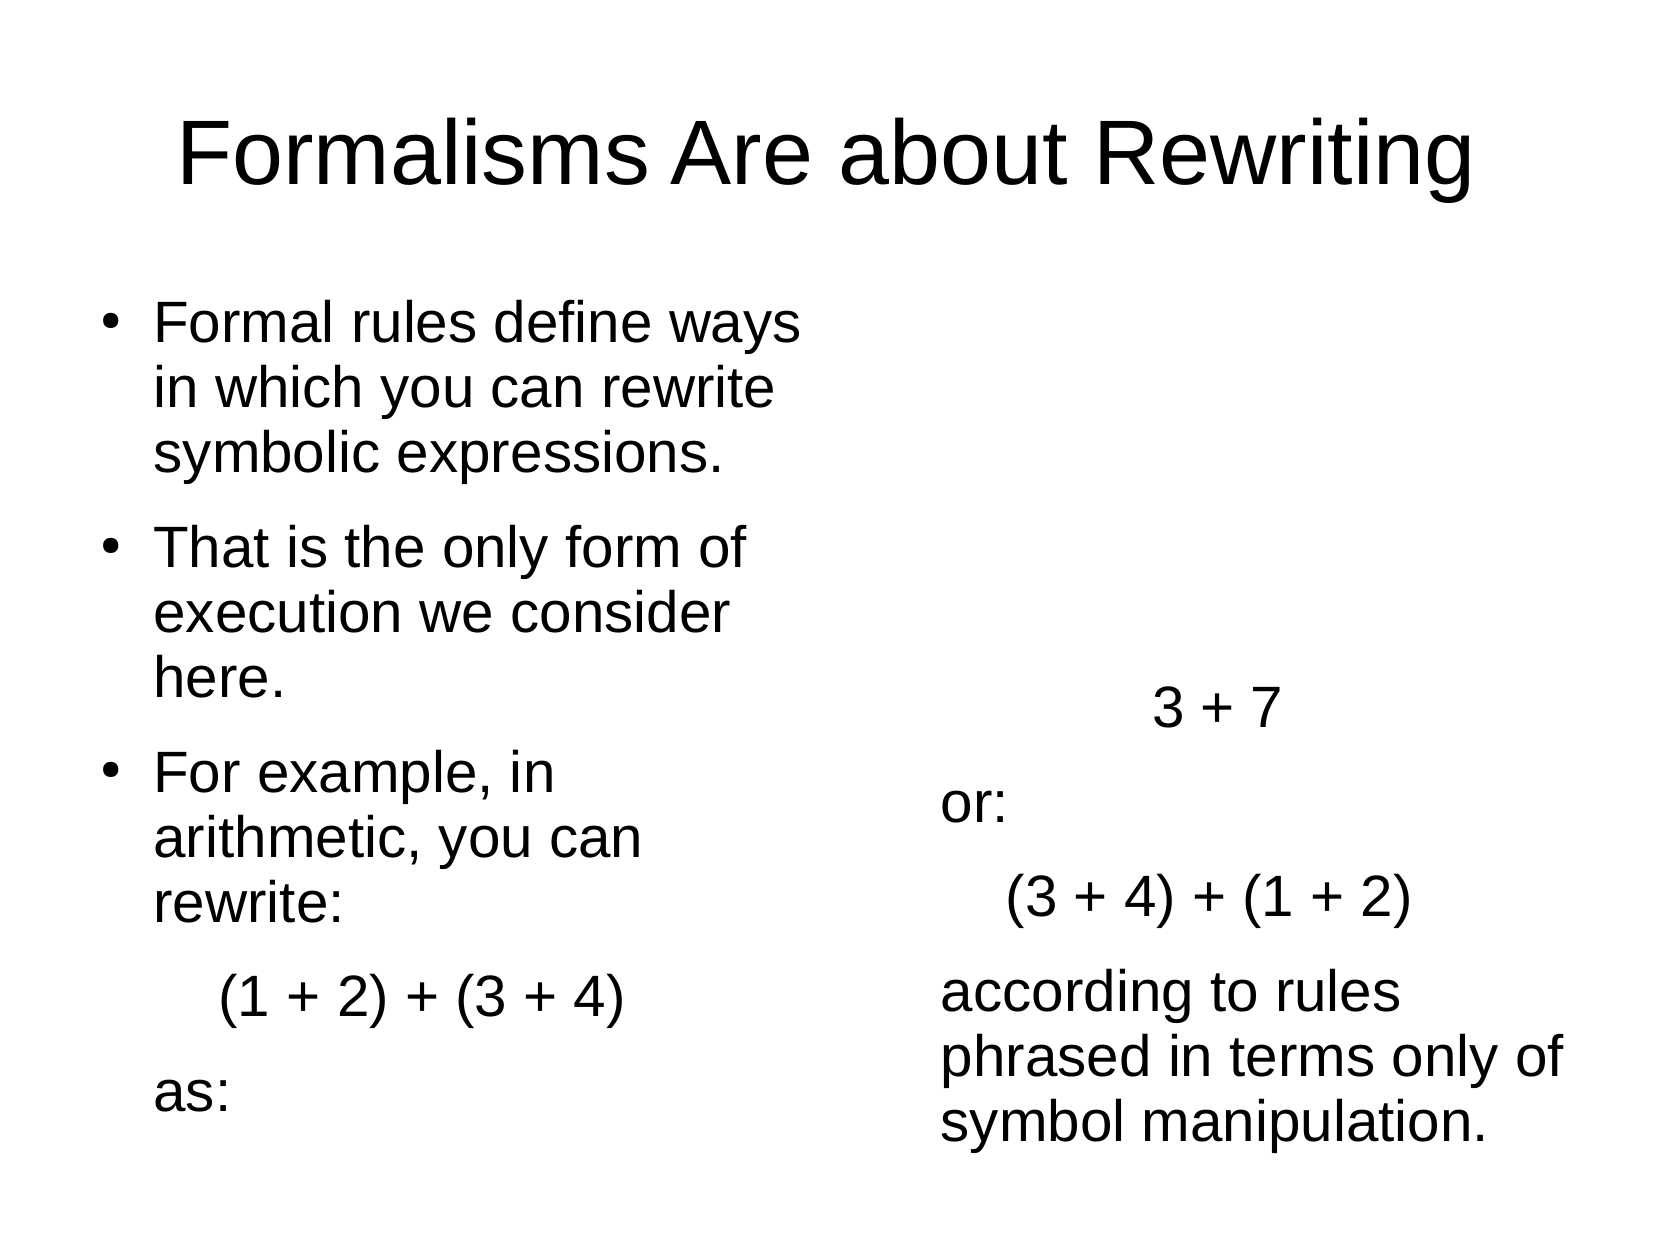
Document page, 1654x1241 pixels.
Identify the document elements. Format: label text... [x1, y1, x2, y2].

list Formal rules define ways in which you can rewrite symbolic expressions. That is the only form of execution we consider here. For example, in arithmetic, you can rewrite: (1 + 2) + (3 + 4) as: [82, 290, 809, 1121]
list 3 + 7 or: (3 + 4) + (1 + 2) according to rules phrased in terms only of symbol manipulation. [870, 675, 1572, 1153]
title Formalisms Are about Rewriting [82, 49, 1571, 257]
